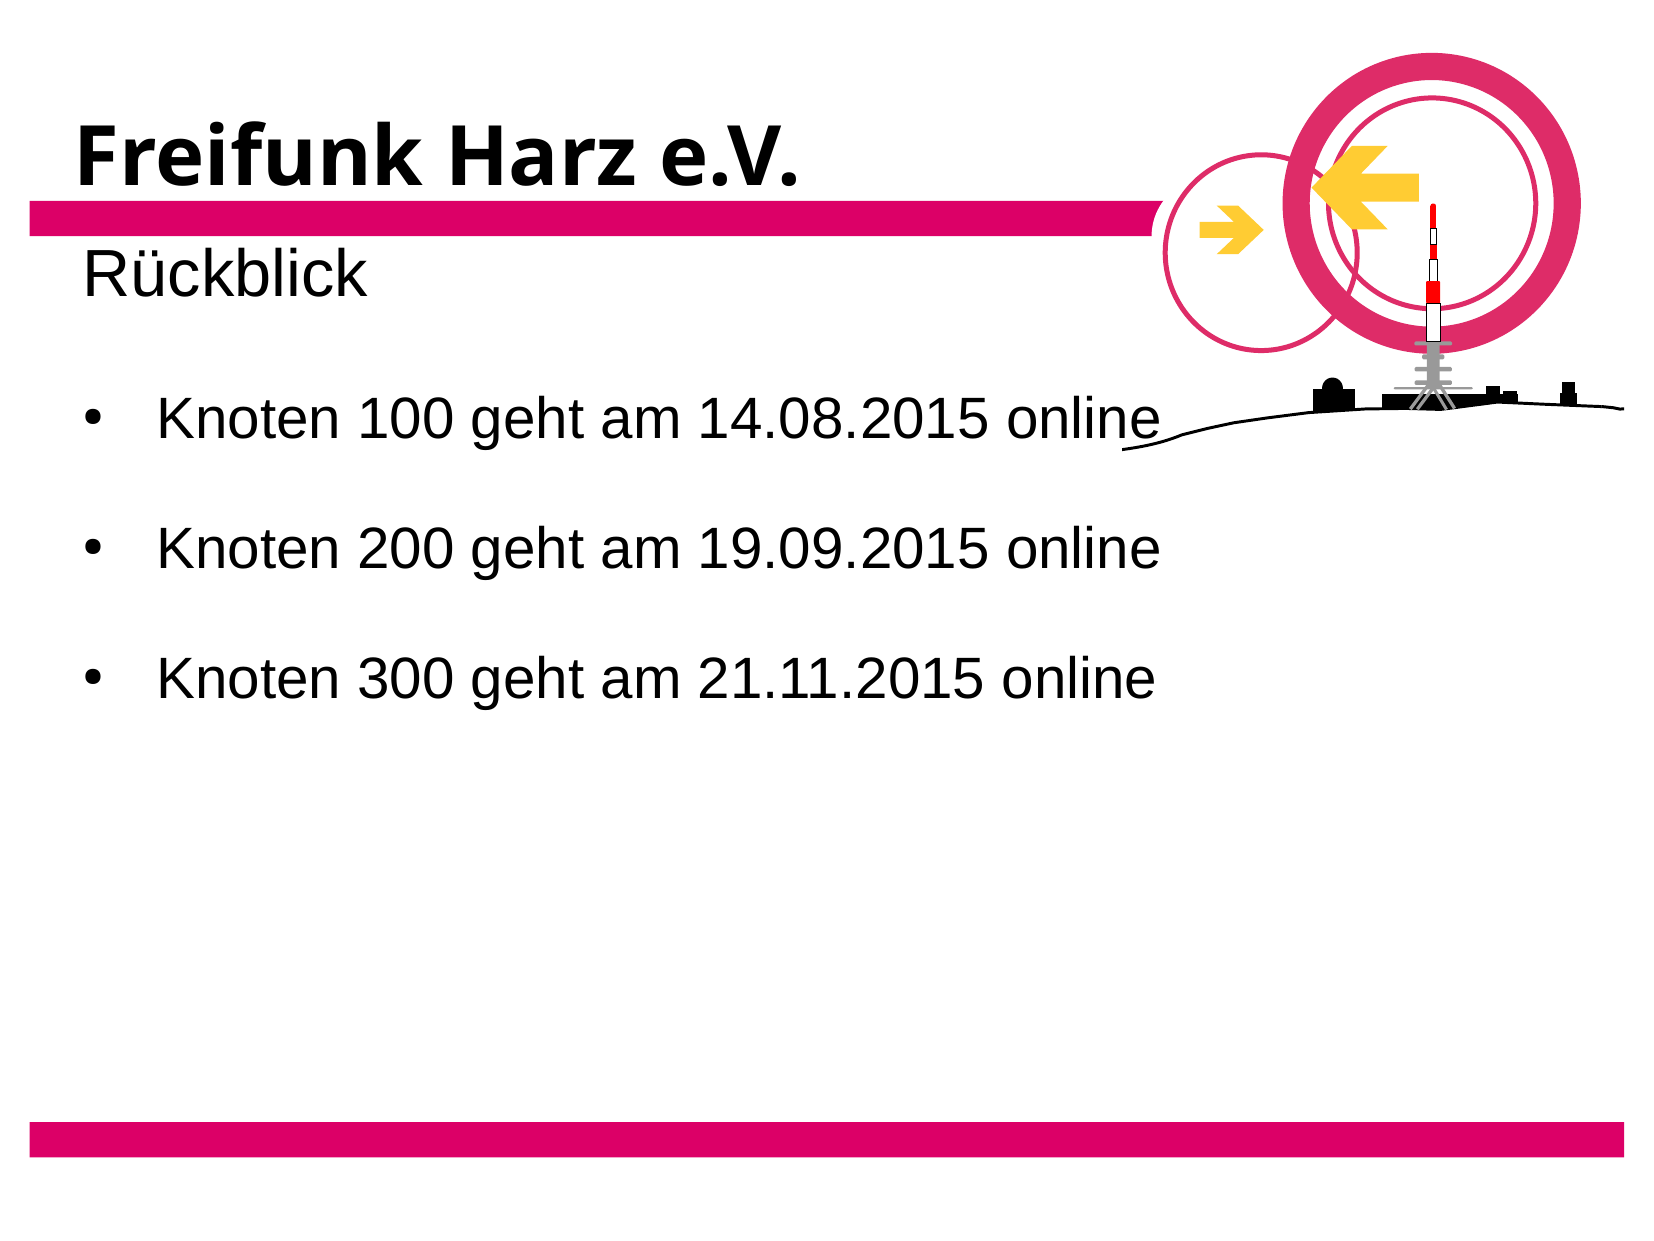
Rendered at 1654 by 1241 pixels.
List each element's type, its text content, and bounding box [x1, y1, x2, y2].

text_box Rückblick Knoten 100 geht am 14.08.2015 online Knoten 200 geht am 19.09.2015 online Knoten 300 geht am 21.11.2015 online [82, 236, 1625, 1123]
